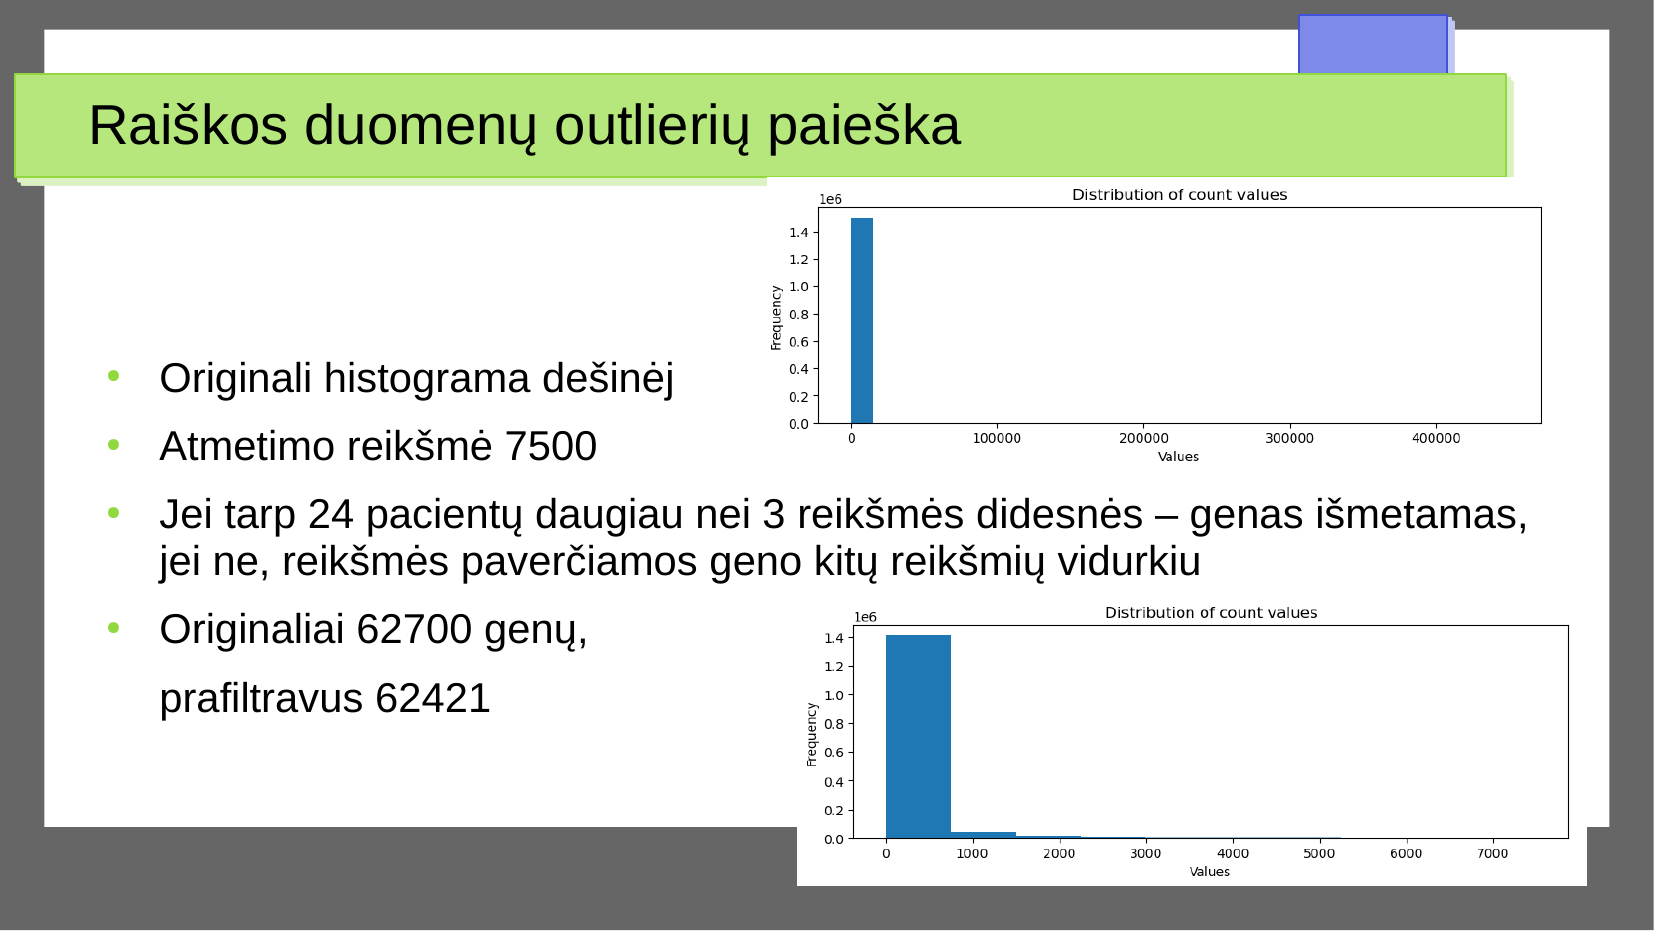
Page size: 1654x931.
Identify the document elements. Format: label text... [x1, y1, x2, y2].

title Raiškos duomenų outlierių paieška [88, 73, 1506, 178]
picture [797, 597, 1587, 886]
list Originali histograma dešinėj Atmetimo reikšmė 7500 Jei tarp 24 pacientų daugiau nei 3 reikšmės didesnės – genas išmetamas, jei ne, reikšmės paverčiamos geno kitų reikšmių vidurkiu Originaliai 62700 genų, prafiltravus 62421 [88, 354, 1565, 739]
picture [767, 177, 1570, 473]
